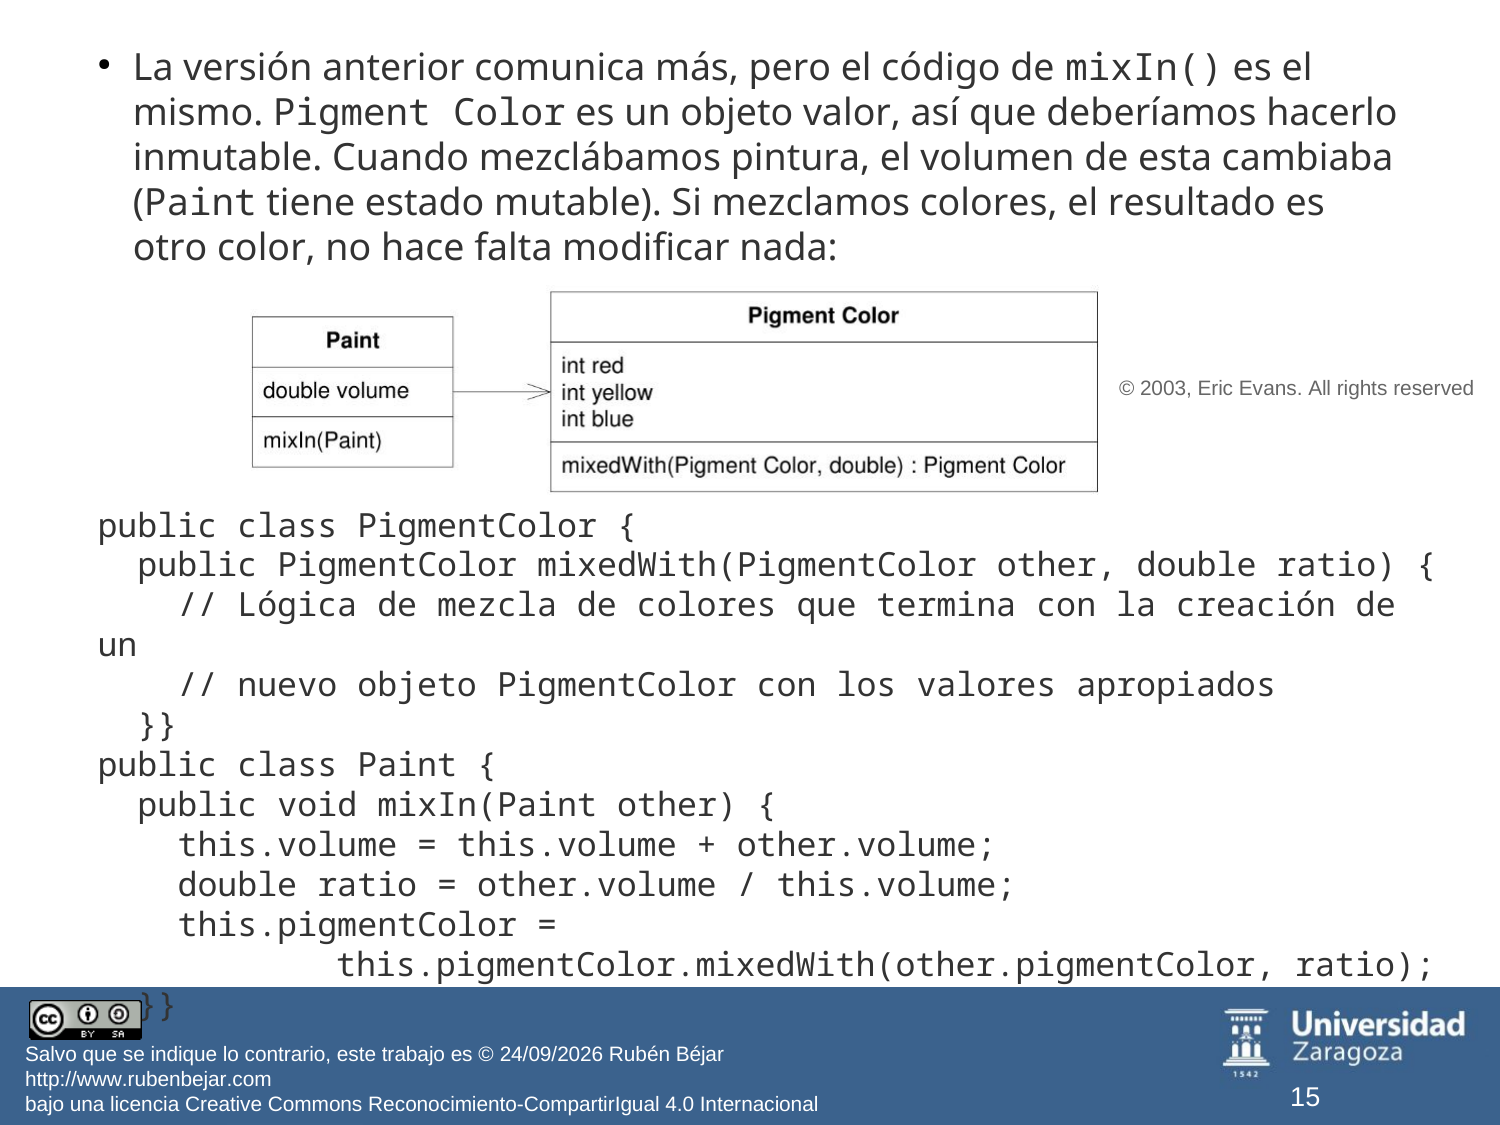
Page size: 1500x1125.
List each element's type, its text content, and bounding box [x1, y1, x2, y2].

text_box © 2003, Eric Evans. All rights reserved [1104, 367, 1495, 408]
list public class PigmentColor { public PigmentColor mixedWith(PigmentColor other, double ratio) { // Lógica de mezcla de colores que termina con la creación de un // nuevo objeto PigmentColor con los valores apropiados }} public class Paint { public void mixIn(Paint other) { this.volume = this.volume + other.volume; double ratio = other.volume / this.volume; this.pigmentColor = this.pigmentColor.mixedWith(other.pigmentColor, ratio); }} [82, 496, 1453, 756]
picture [0, 987, 1500, 1125]
picture [242, 277, 1114, 496]
list La versión anterior comunica más, pero el código de mixIn() es el mismo. Pigment Color es un objeto valor, así que deberíamos hacerlo inmutable. Cuando mezclábamos pintura, el volumen de esta cambiaba (Paint tiene estado mutable). Si mezclamos colores, el resultado es otro color, no hace falta modificar nada: [82, 35, 1418, 113]
